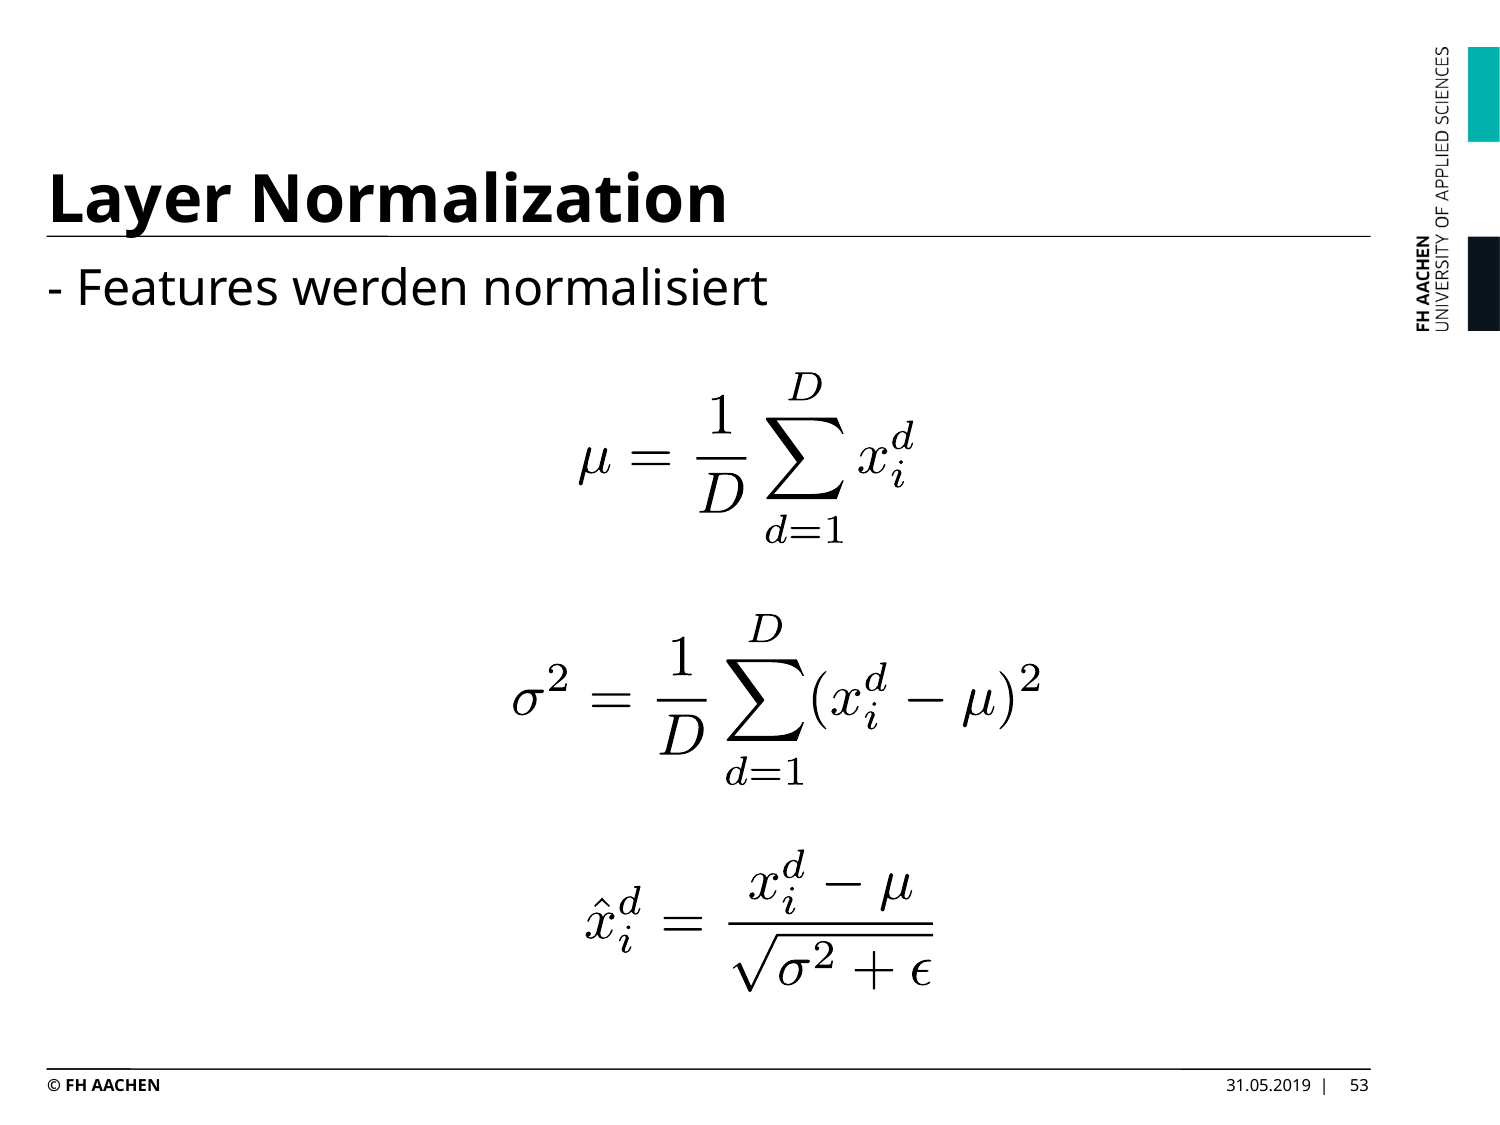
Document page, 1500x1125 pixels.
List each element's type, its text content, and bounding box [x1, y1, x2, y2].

picture [1404, 47, 1500, 331]
text_box [513, 614, 1040, 786]
text_box [578, 372, 914, 544]
title Layer Normalization [47, 153, 1371, 237]
list - Features werden normalisiert [47, 255, 1371, 1047]
text_box [585, 849, 934, 993]
